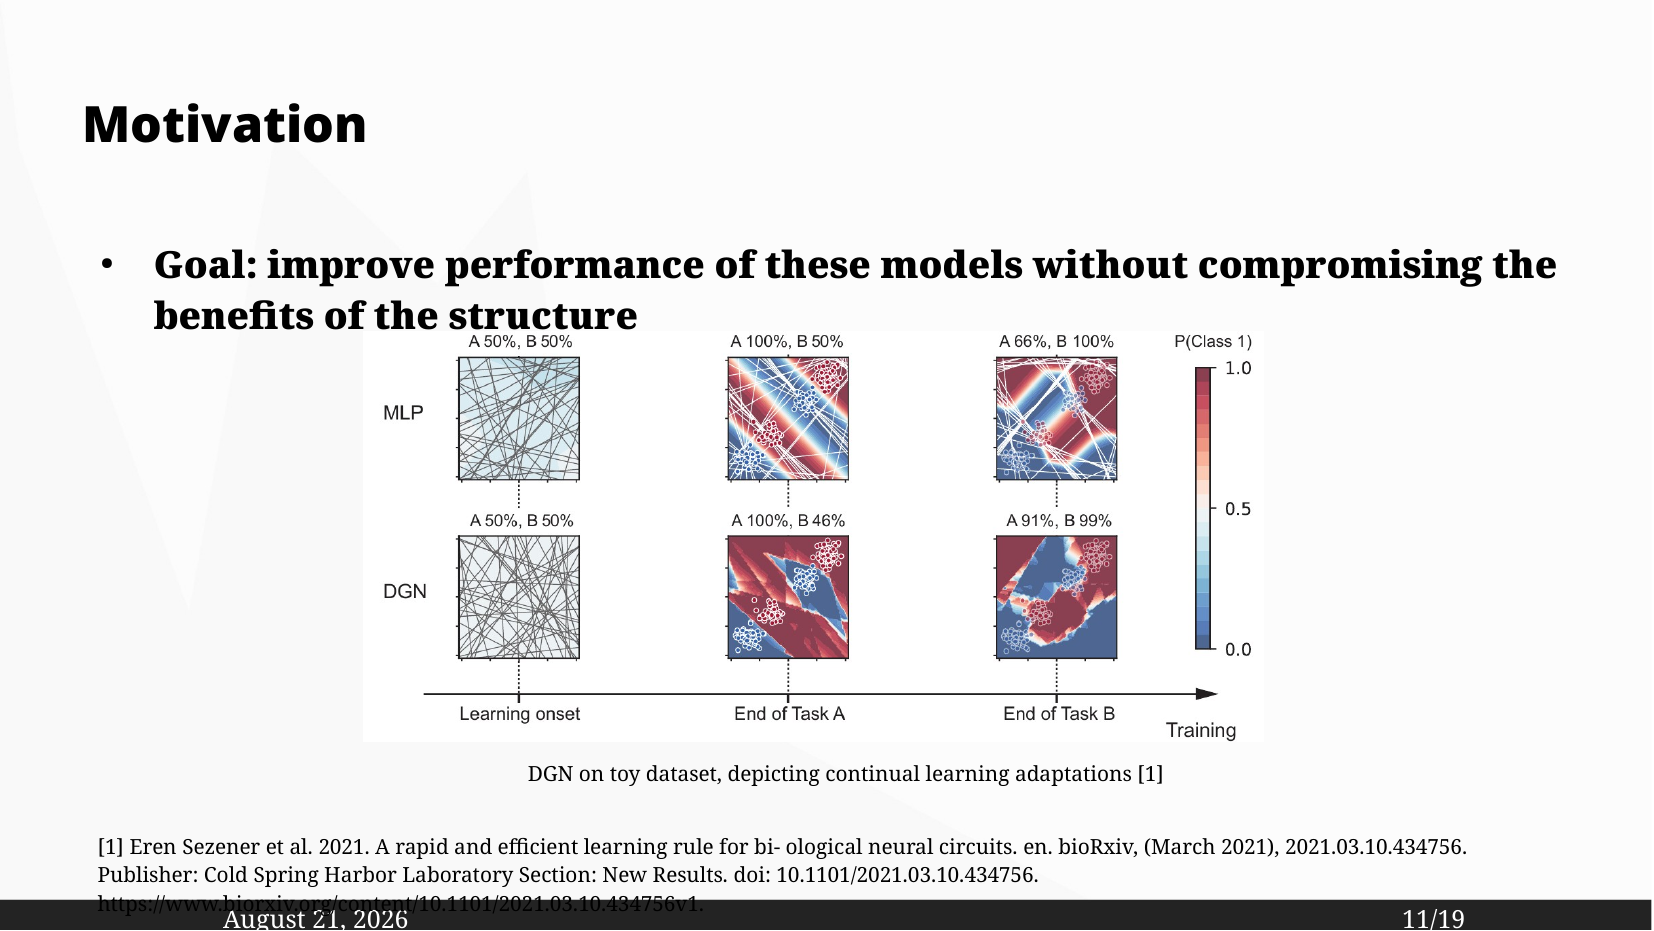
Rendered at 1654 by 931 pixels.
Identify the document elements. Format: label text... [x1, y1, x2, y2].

list Goal: improve performance of these models without compromising the benefits of the structure [82, 238, 1571, 825]
picture [0, 0, 1652, 931]
text_box [1] Eren Sezener et al. 2021. A rapid and efficient learning rule for bi- ological neural circuits. en. bioRxiv, (March 2021), 2021.03.10.434756. Publisher: Cold Spring Harbor Laboratory Section: New Results. doi: 10.1101/2021.03.10.434756. https://www.biorxiv.org/content/10.1101/2021.03.10.434756v1. [82, 825, 1576, 882]
title Motivation [82, 45, 1571, 202]
text_box DGN on toy dataset, depicting continual learning adaptations [1] [513, 752, 1189, 809]
